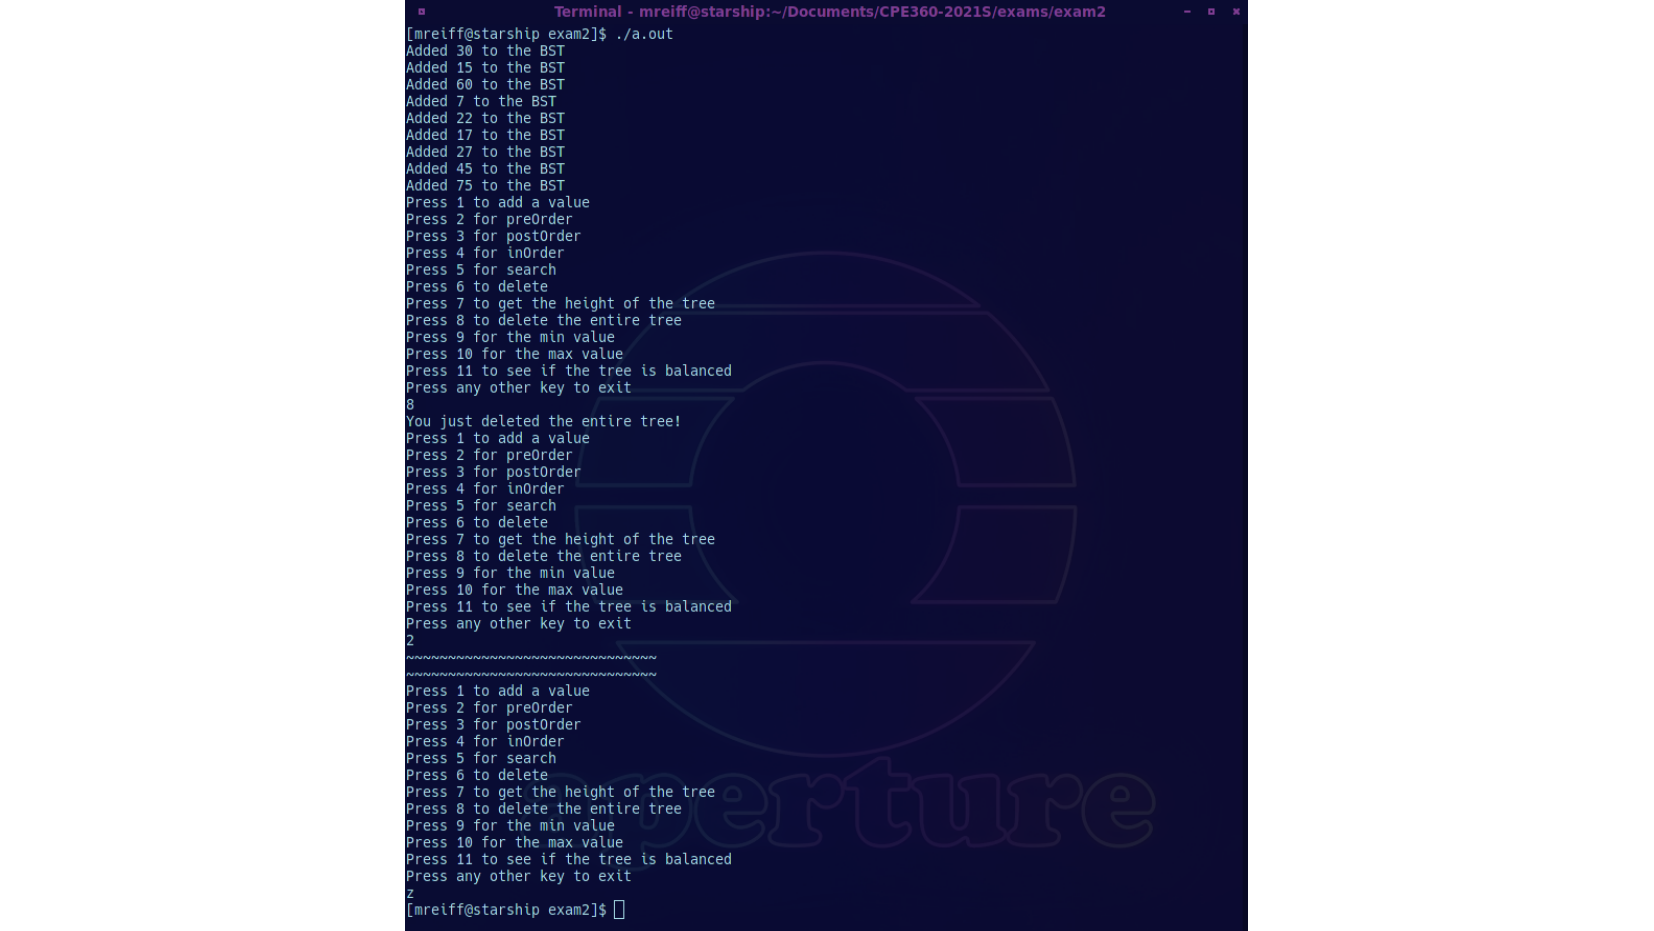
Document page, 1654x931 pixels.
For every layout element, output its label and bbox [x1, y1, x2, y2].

picture [405, 0, 1248, 931]
